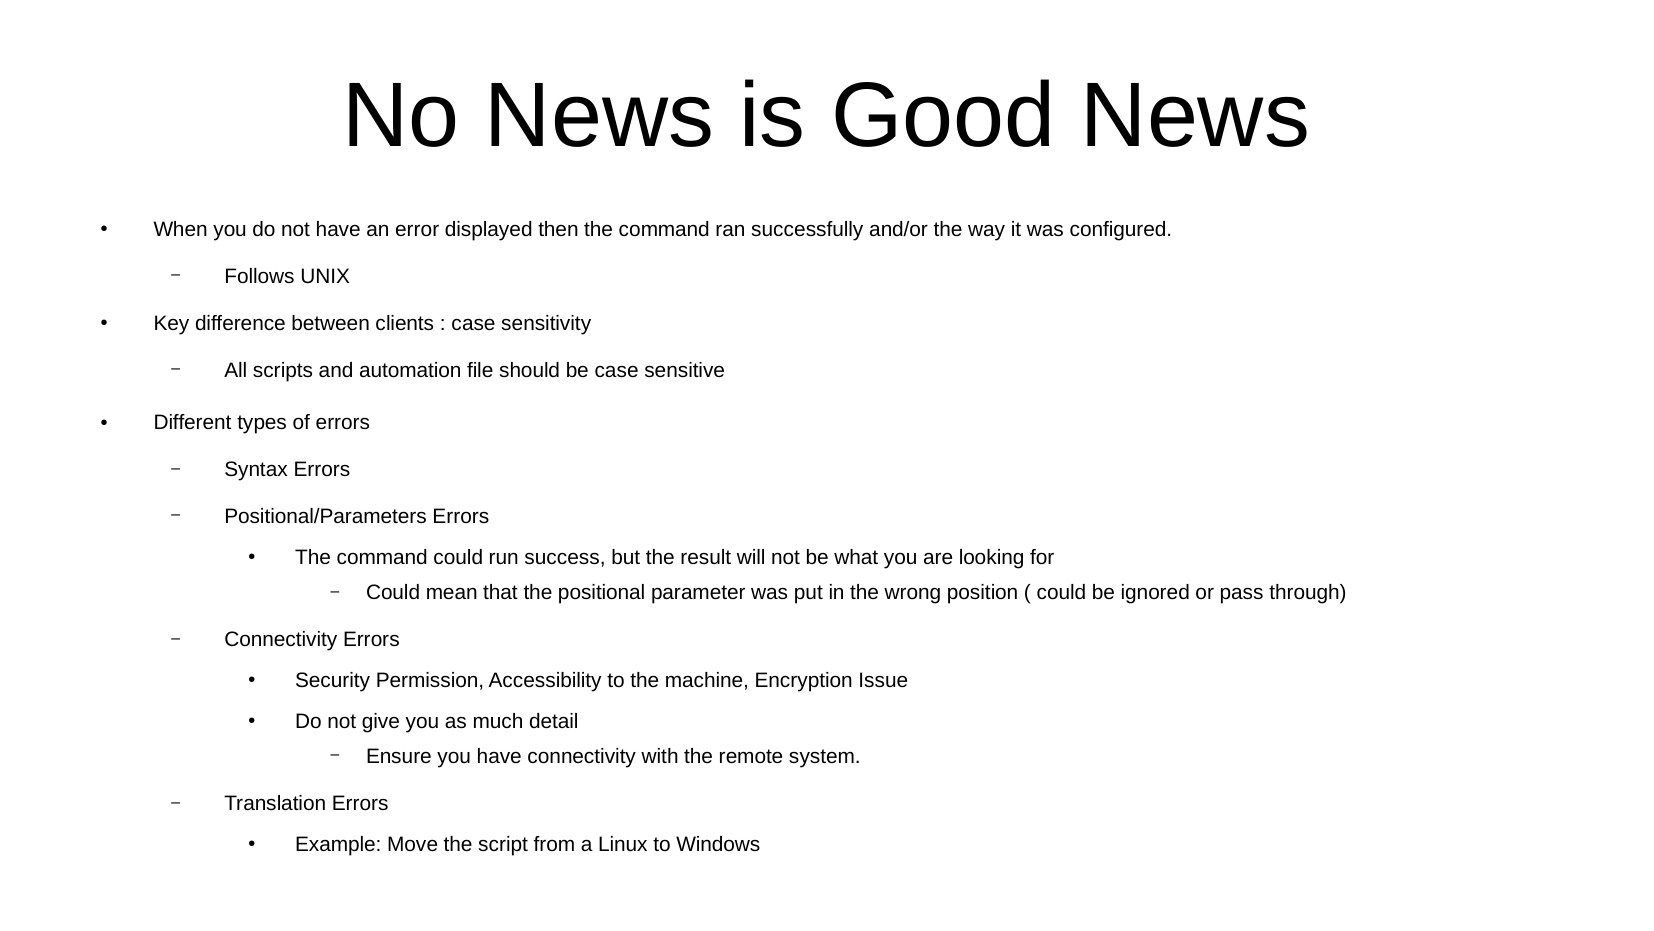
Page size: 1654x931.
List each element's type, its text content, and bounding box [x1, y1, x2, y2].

title No News is Good News [82, 37, 1571, 193]
list When you do not have an error displayed then the command ran successfully and/or the way it was configured. Follows UNIX Key difference between clients : case sensitivity All scripts and automation file should be case sensitive Different types of errors Syntax Errors Positional/Parameters Errors The command could run success, but the result will not be what you are looking for Could mean that the positional parameter was put in the wrong position ( could be ignored or pass through) Connectivity Errors Security Permission, Accessibility to the machine, Encryption Issue Do not give you as much detail Ensure you have connectivity with the remote system. Translation Errors Example: Move the script from a Linux to Windows [82, 217, 1576, 916]
